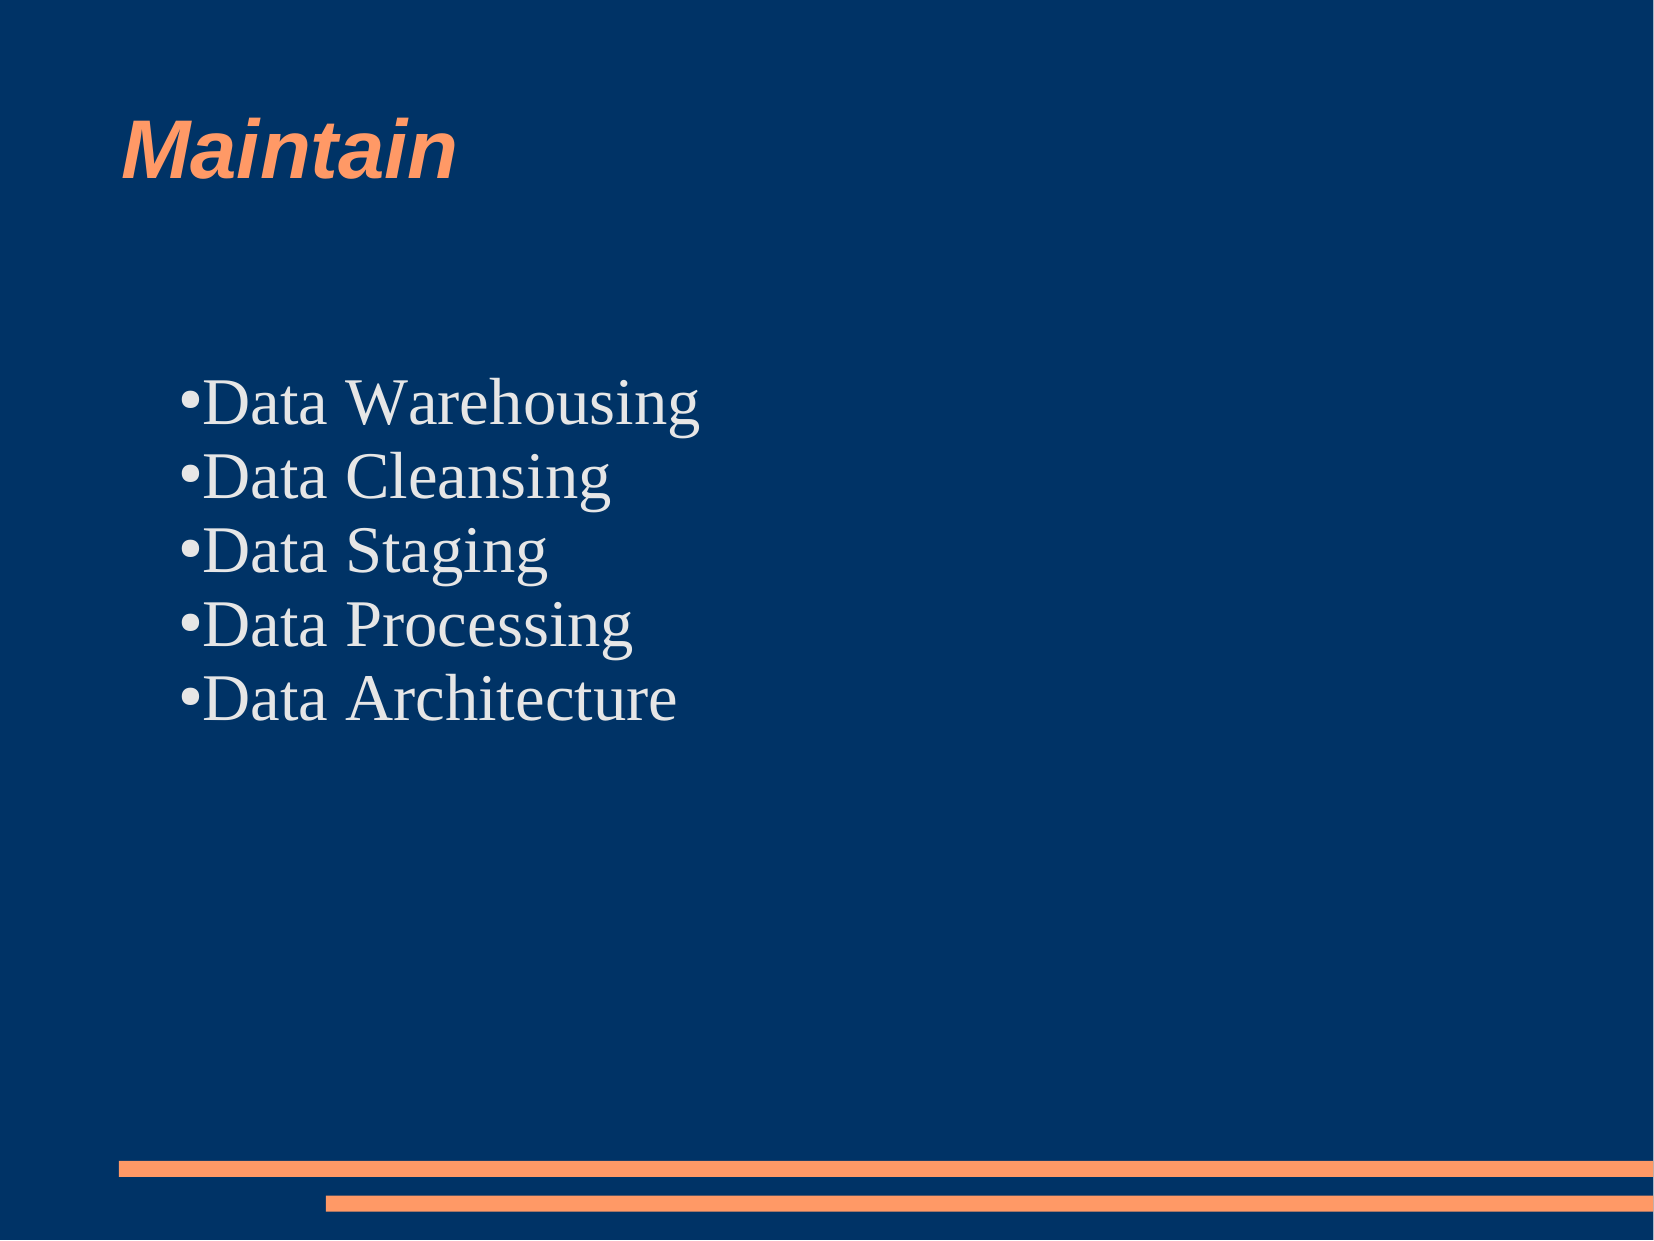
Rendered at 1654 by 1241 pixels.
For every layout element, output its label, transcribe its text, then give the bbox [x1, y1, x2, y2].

title Maintain [121, 46, 1534, 254]
list Data Warehousing Data Cleansing Data Staging Data Processing Data Architecture [178, 364, 1570, 1147]
